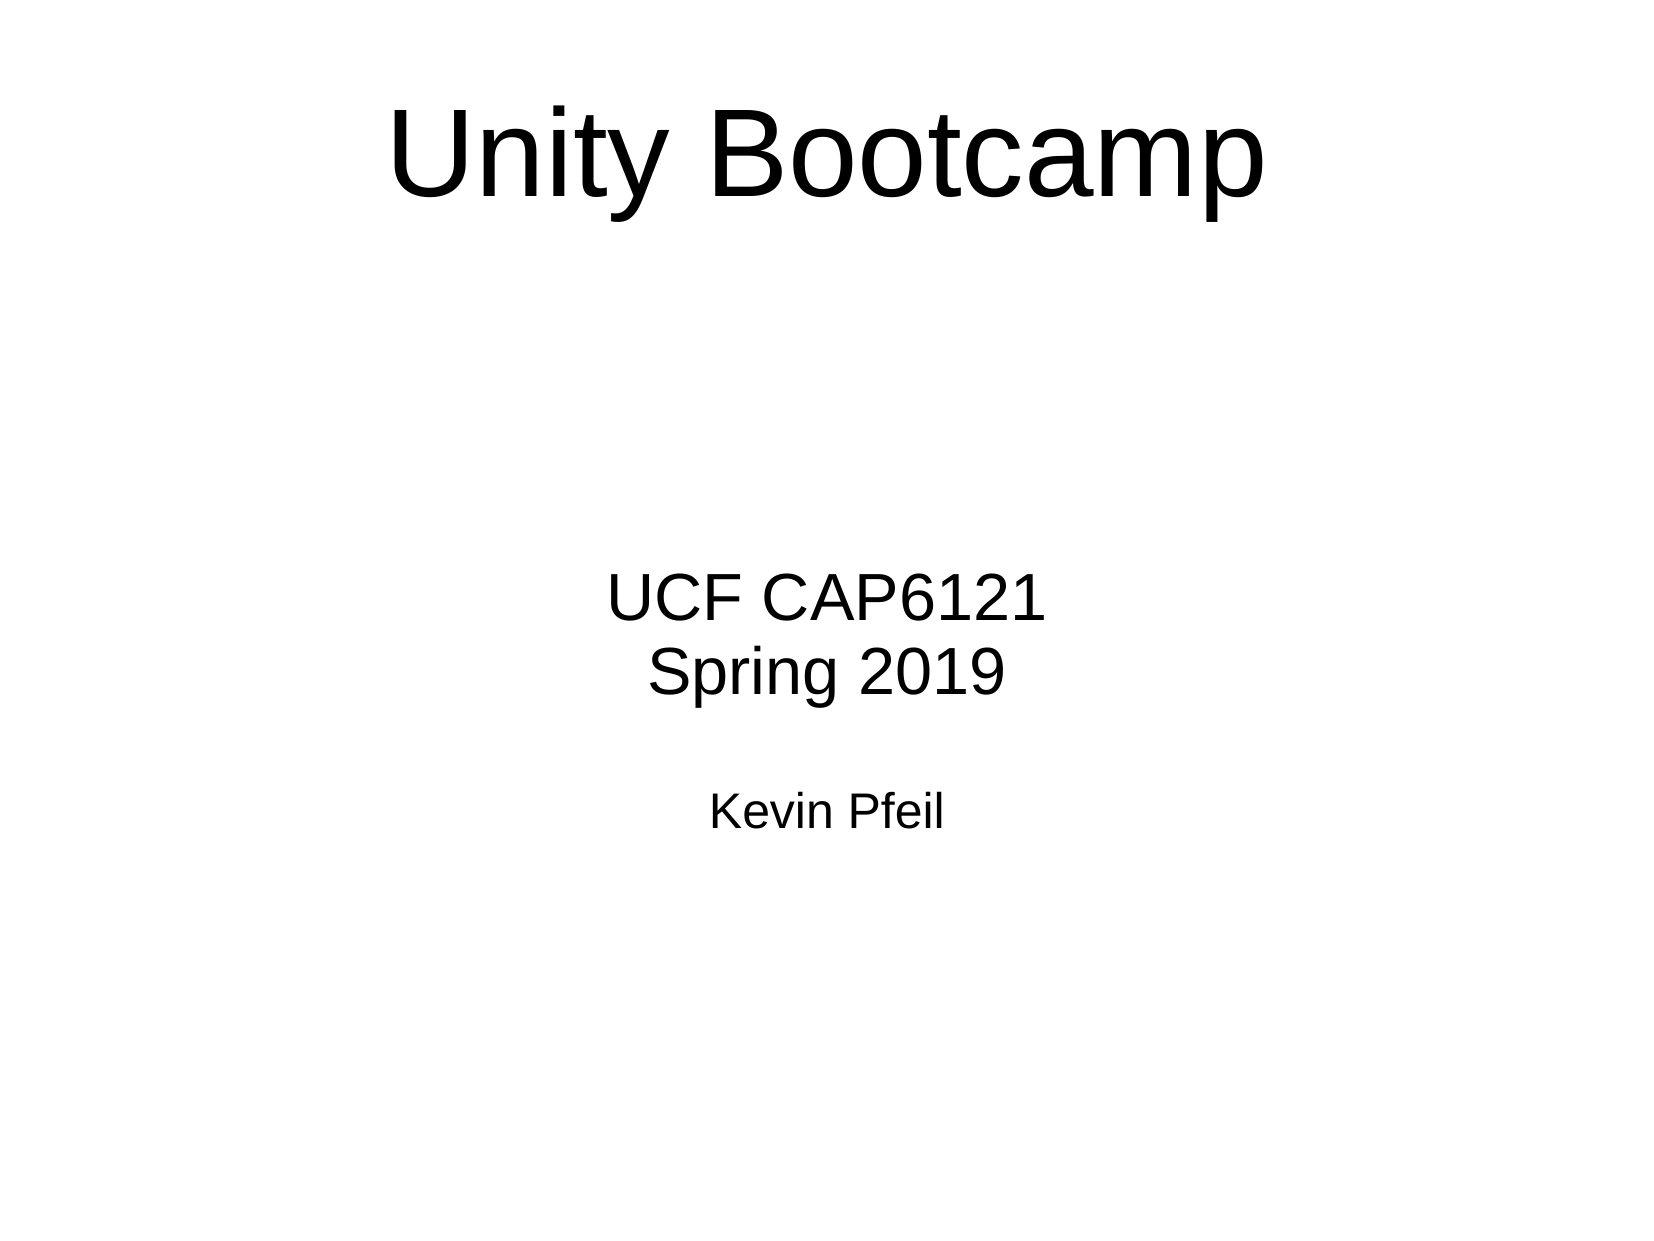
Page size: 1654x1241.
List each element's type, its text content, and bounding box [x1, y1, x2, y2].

subtitle UCF CAP6121 Spring 2019 Kevin Pfeil [82, 290, 1571, 1109]
title Unity Bootcamp [82, 49, 1571, 257]
